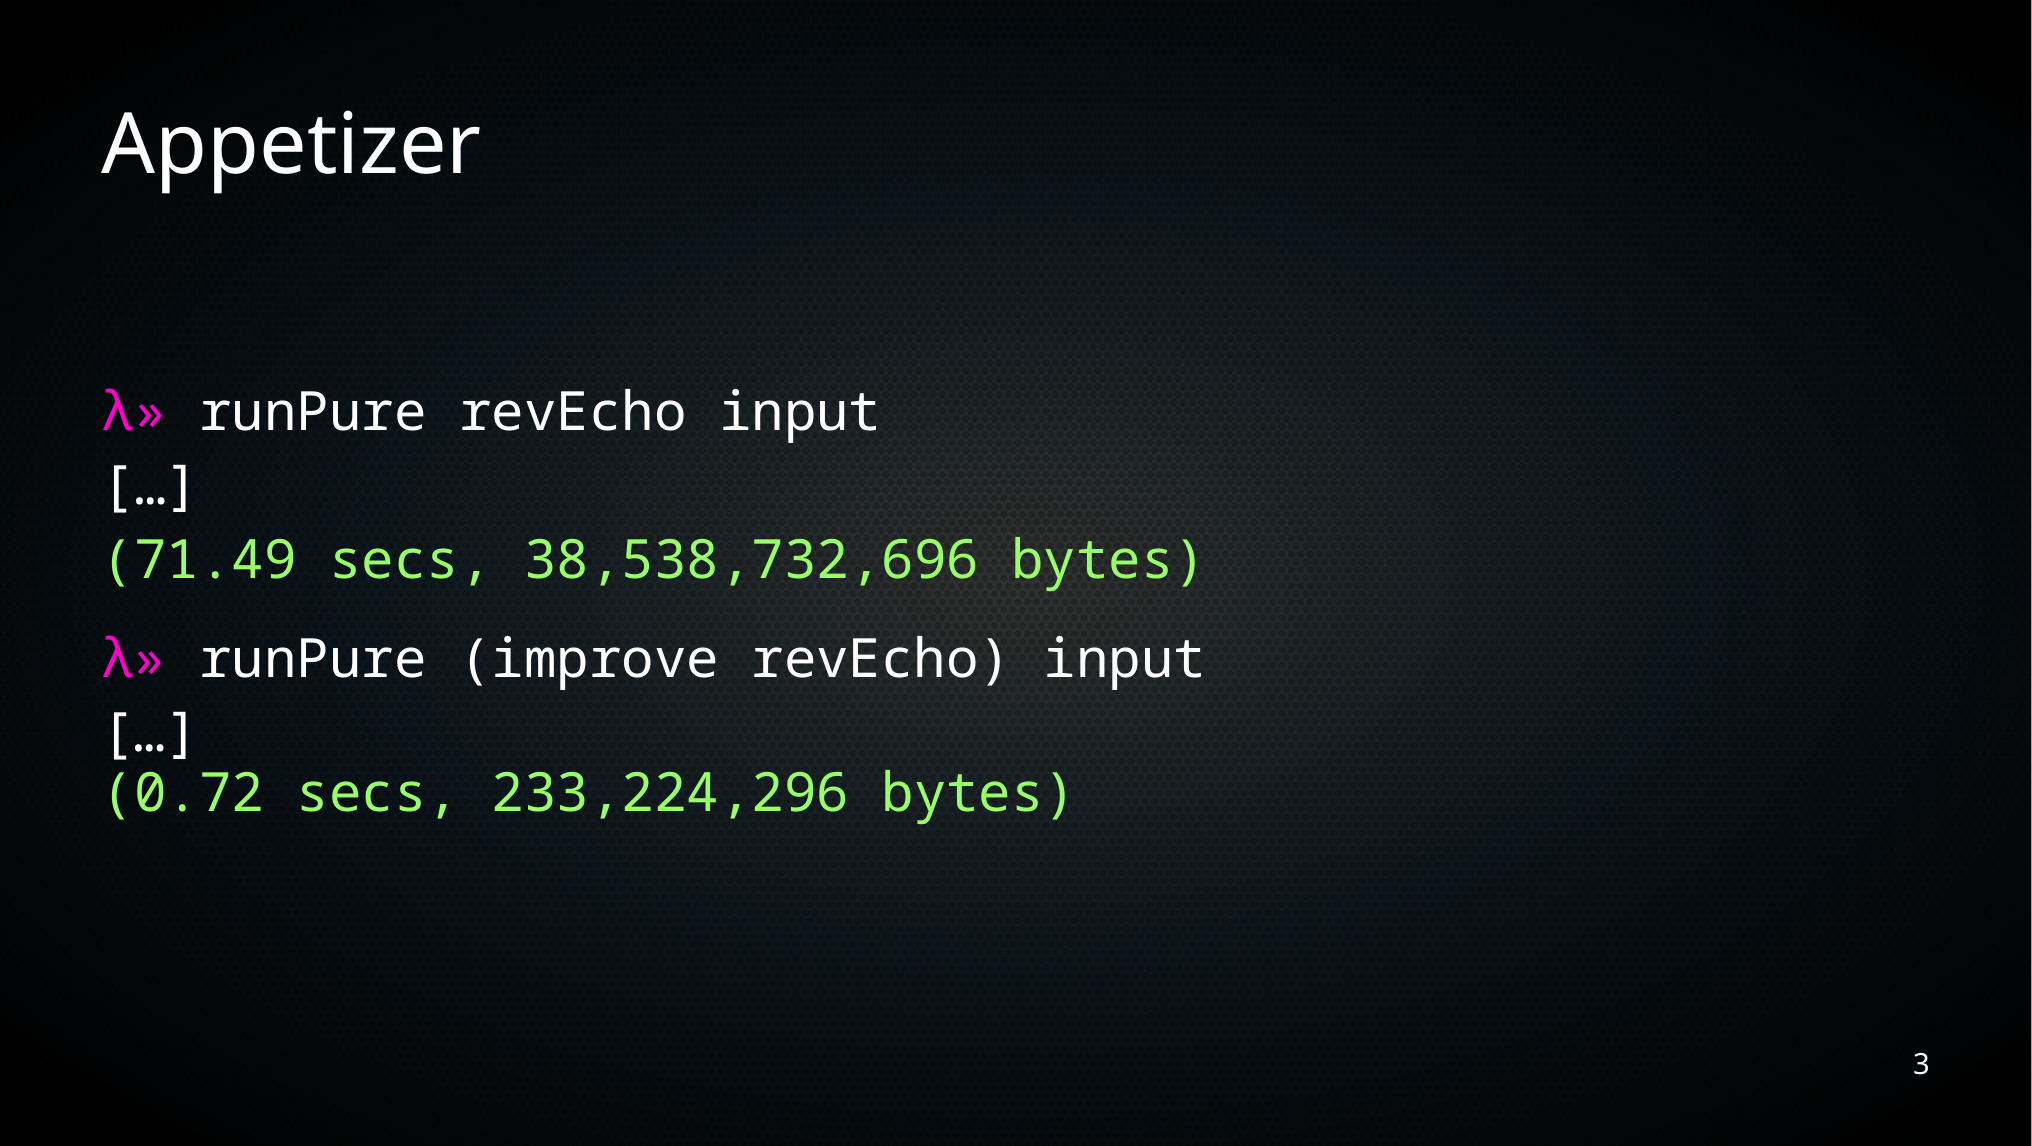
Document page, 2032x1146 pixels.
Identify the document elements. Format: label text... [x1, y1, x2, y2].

picture [0, 0, 2032, 1146]
text_box (0.72 secs, 233,224,296 bytes) [101, 569, 1890, 790]
text_box λ» runPure (improve revEcho) input […] [101, 545, 1890, 569]
title Appetizer [101, 45, 1930, 237]
subtitle λ» runPure revEcho input […] (71.49 secs, 38,538,732,696 bytes) [101, 277, 1890, 545]
